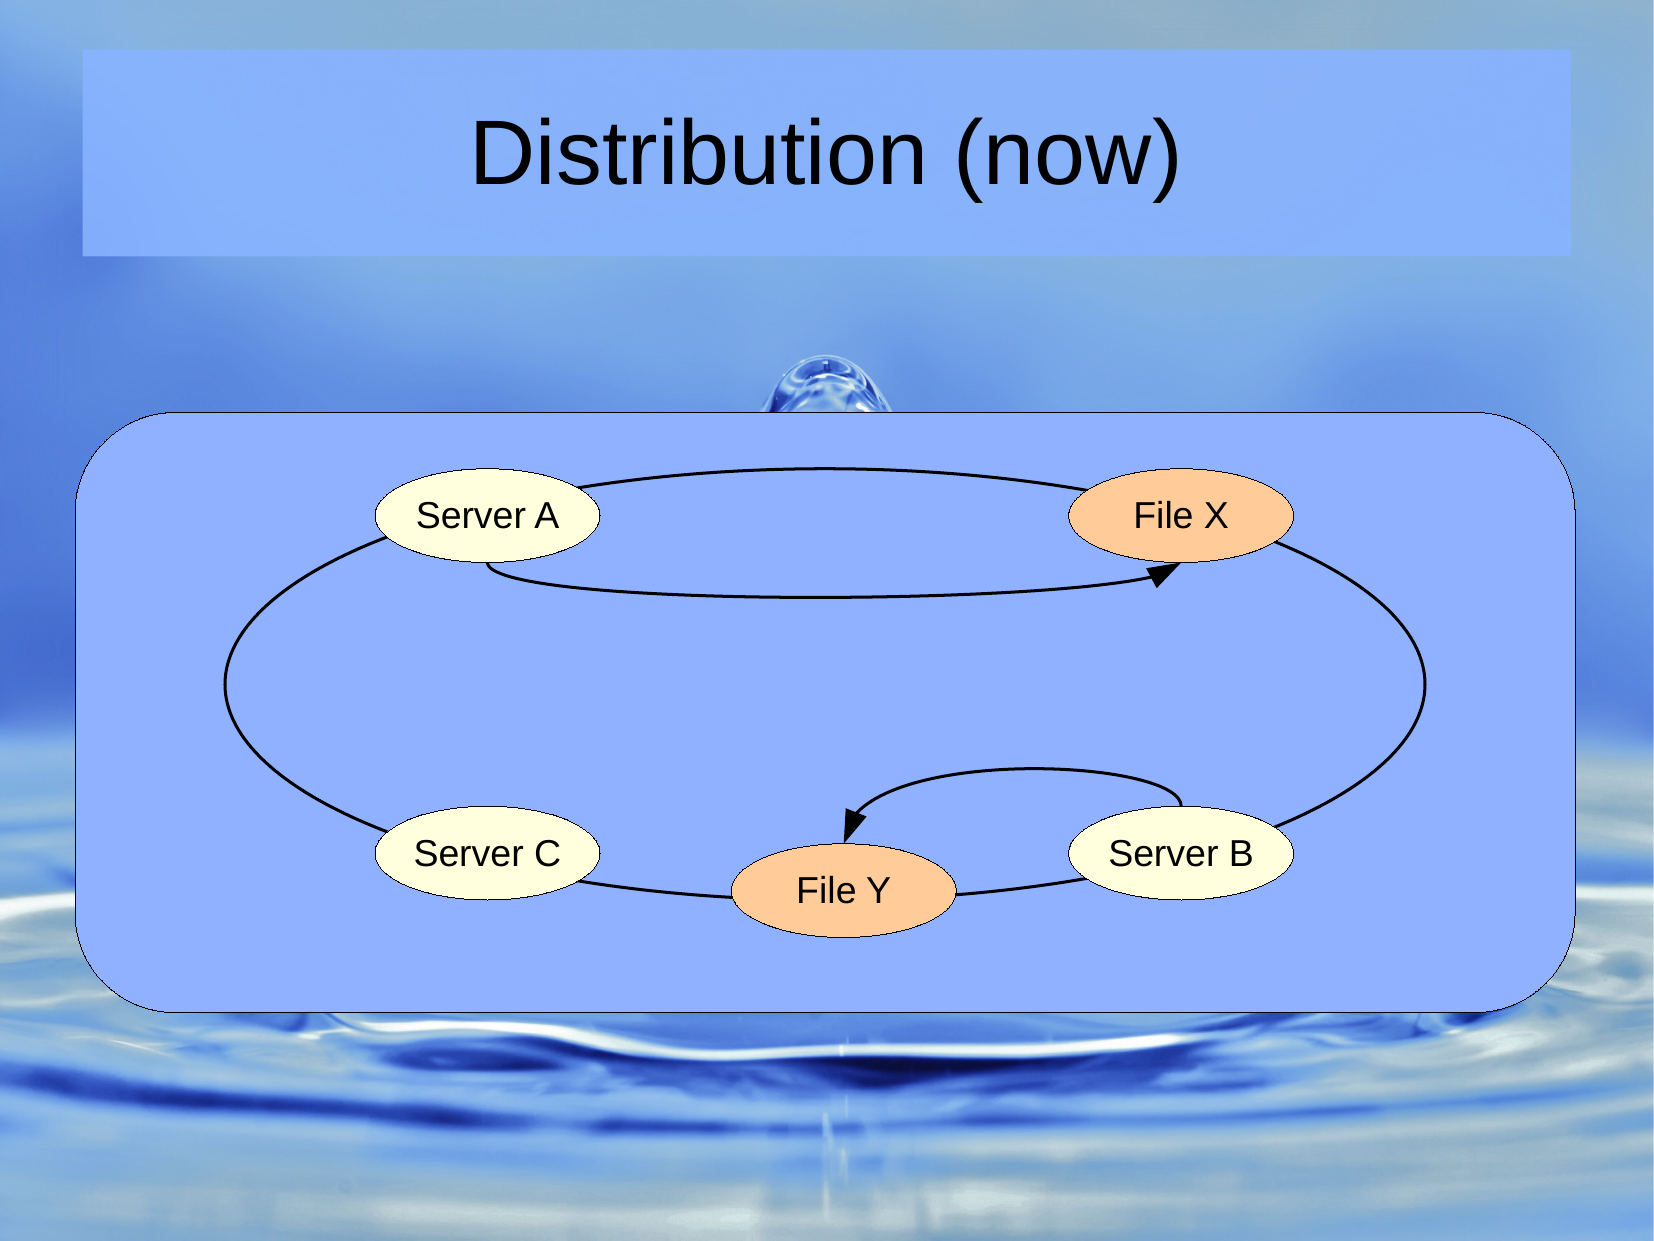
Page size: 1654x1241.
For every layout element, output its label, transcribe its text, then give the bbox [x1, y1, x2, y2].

text_box Server A [375, 468, 601, 563]
title Distribution (now) [82, 49, 1571, 257]
picture [0, 0, 1654, 1241]
text_box Server C [375, 806, 601, 901]
text_box File X [1068, 468, 1294, 563]
text_box File Y [731, 843, 957, 938]
text_box [75, 412, 1576, 1013]
text_box Server B [1068, 806, 1294, 901]
